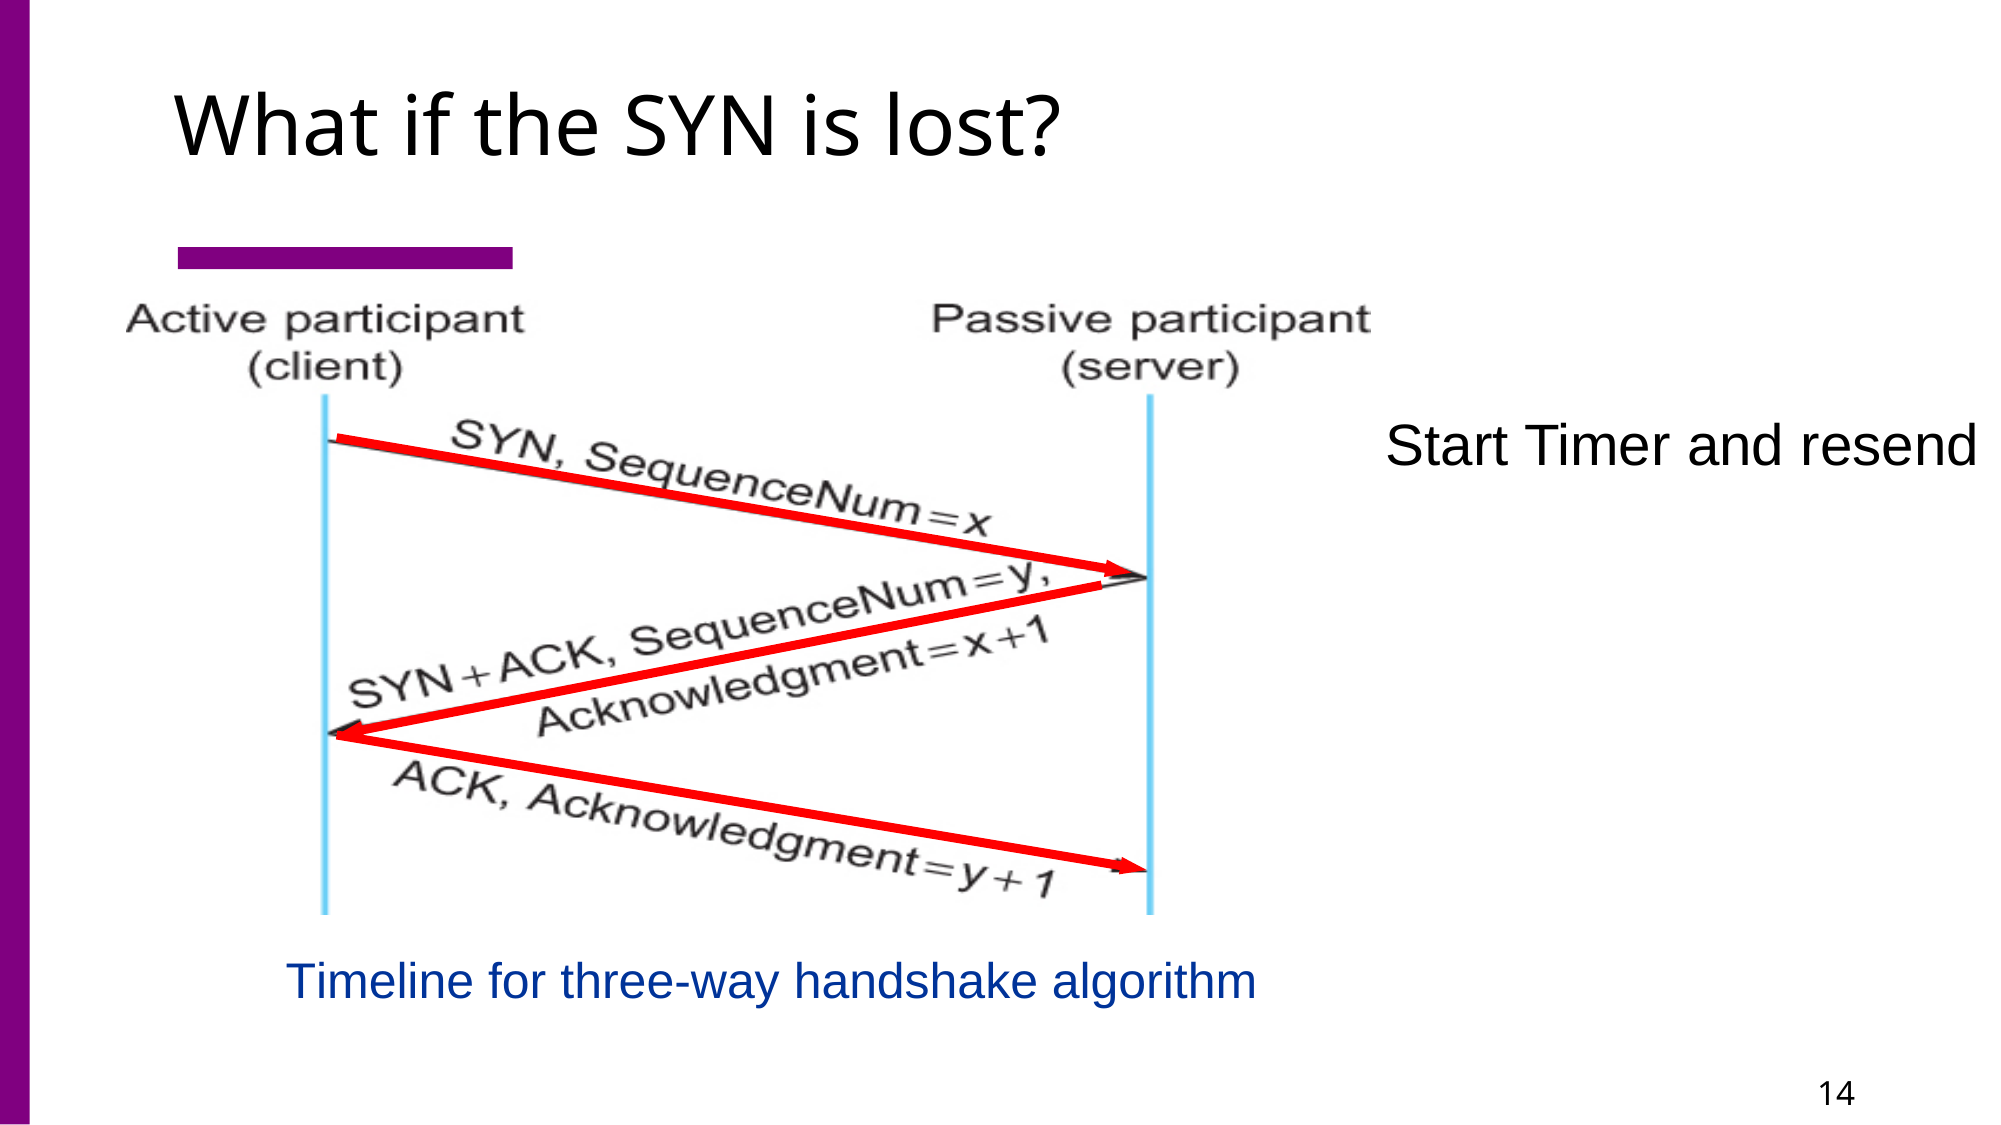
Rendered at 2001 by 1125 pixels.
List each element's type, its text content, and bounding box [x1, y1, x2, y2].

text_box Timeline for three-way handshake algorithm [86, 940, 1458, 1016]
text_box Start Timer and resend [1370, 404, 1995, 592]
picture [126, 299, 1371, 916]
title What if the SYN is lost? [123, 24, 1936, 180]
